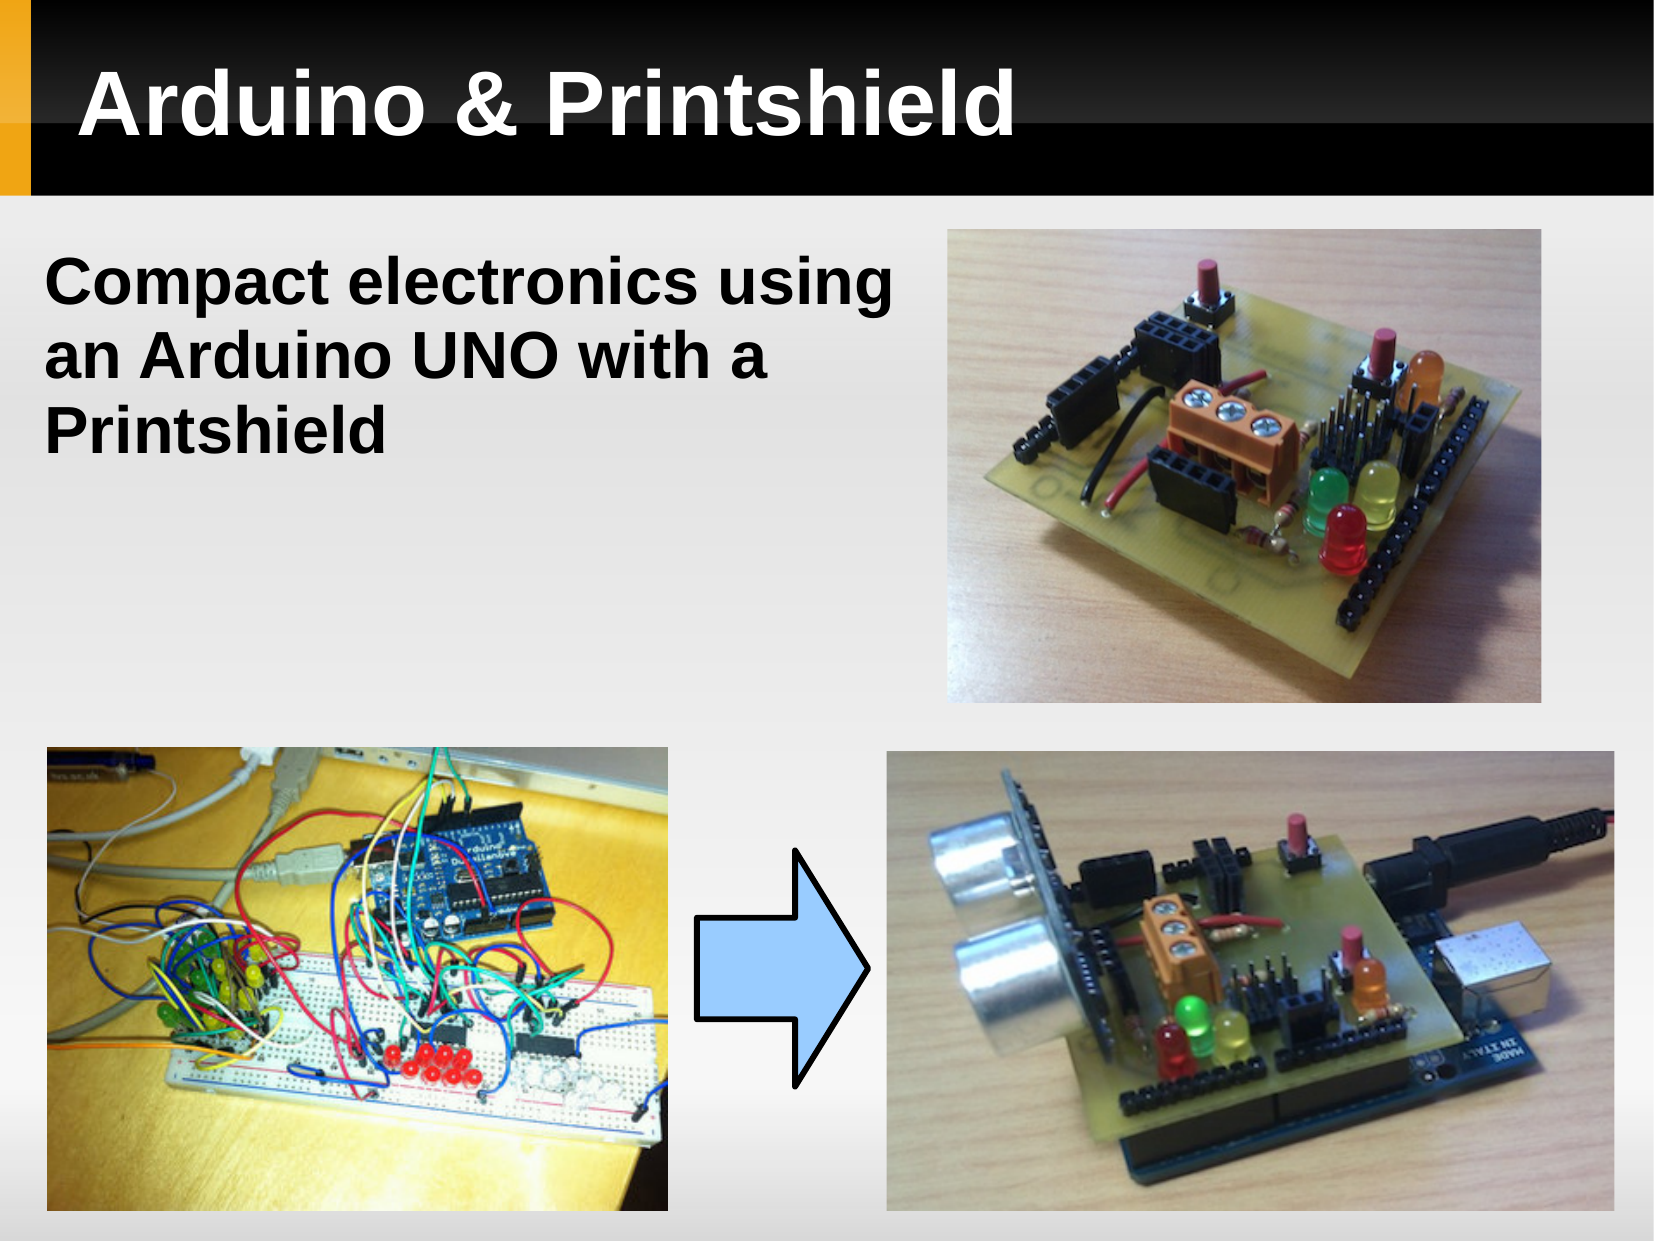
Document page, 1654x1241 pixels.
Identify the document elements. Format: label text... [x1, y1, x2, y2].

title Arduino & Printshield [76, 0, 1565, 208]
picture [0, 0, 1654, 1241]
text_box Compact electronics using an Arduino UNO with a Printshield [29, 236, 945, 550]
text_box [696, 850, 869, 1087]
